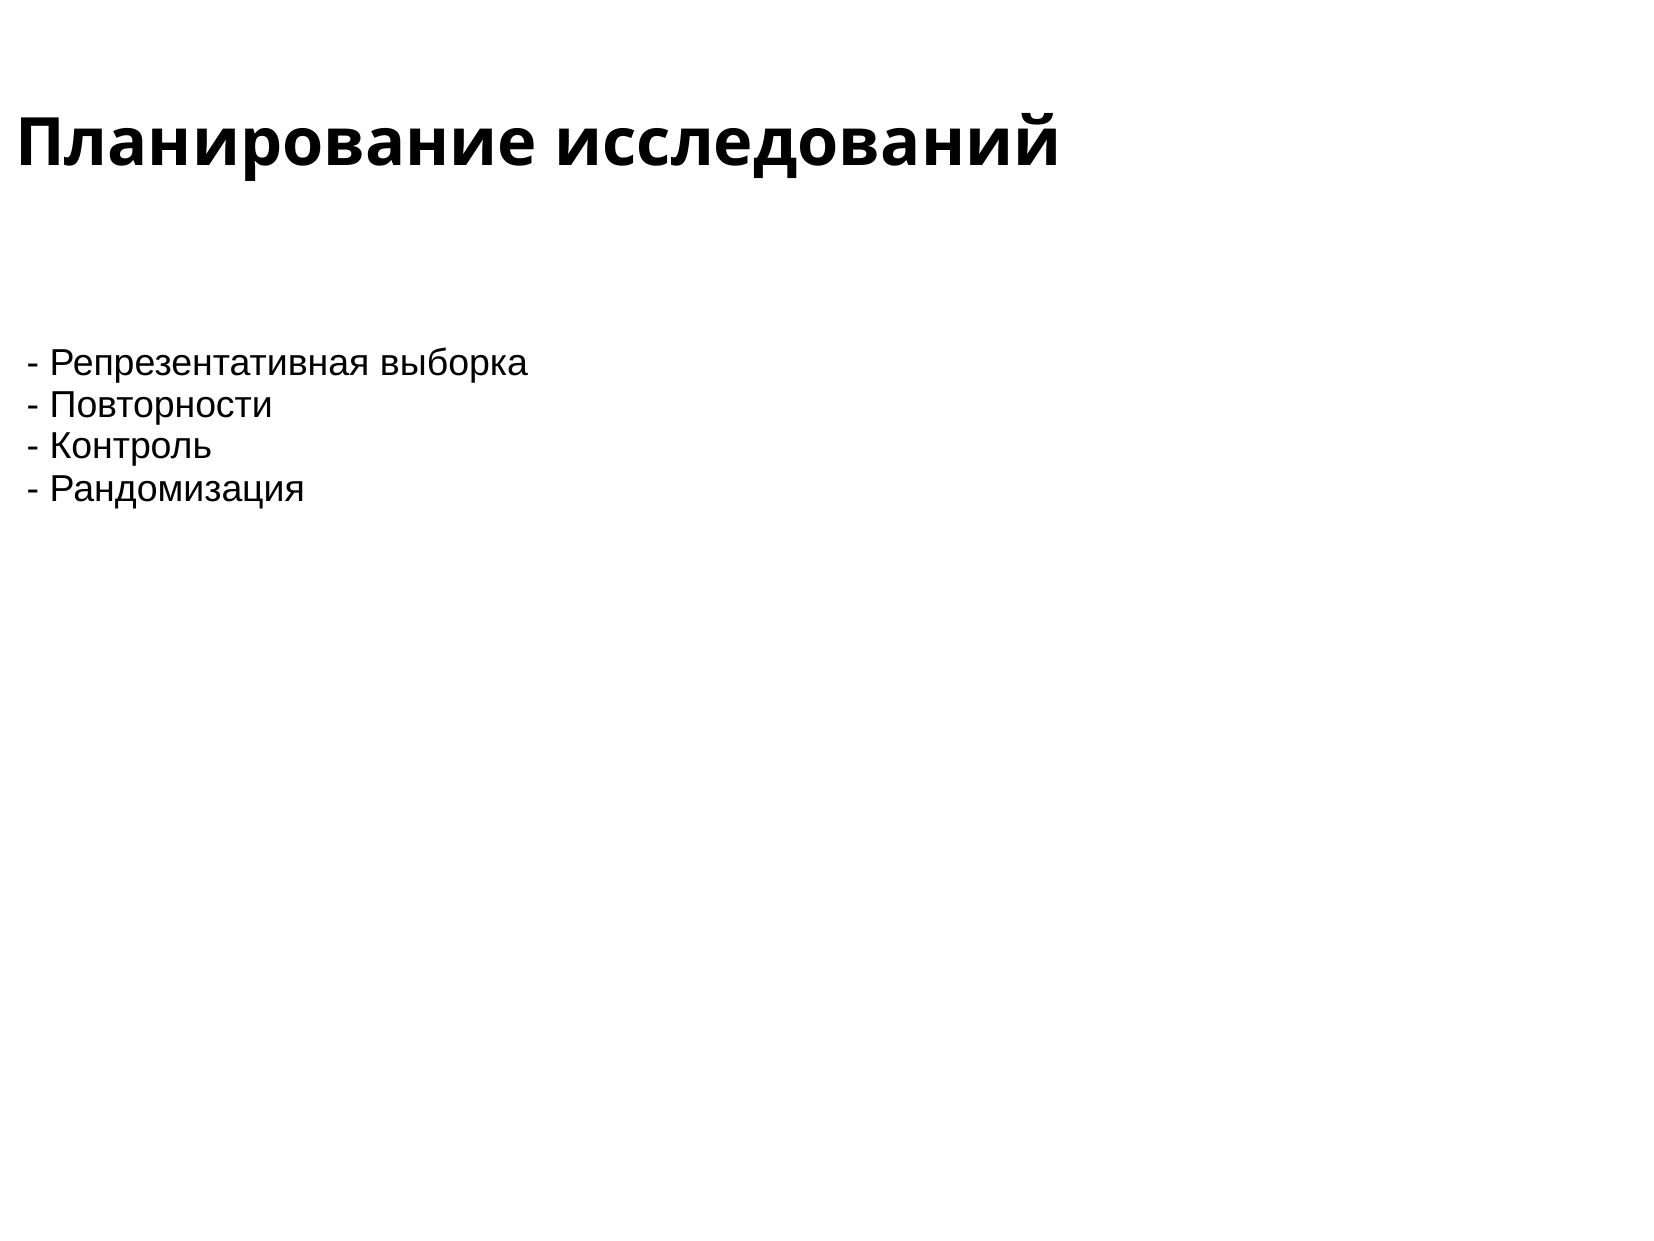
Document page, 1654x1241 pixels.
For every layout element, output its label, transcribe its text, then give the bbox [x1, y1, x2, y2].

title Планирование исследований [15, 19, 1636, 260]
text_box - Репрезентативная выборка - Повторности - Контроль - Рандомизация [11, 333, 1636, 517]
